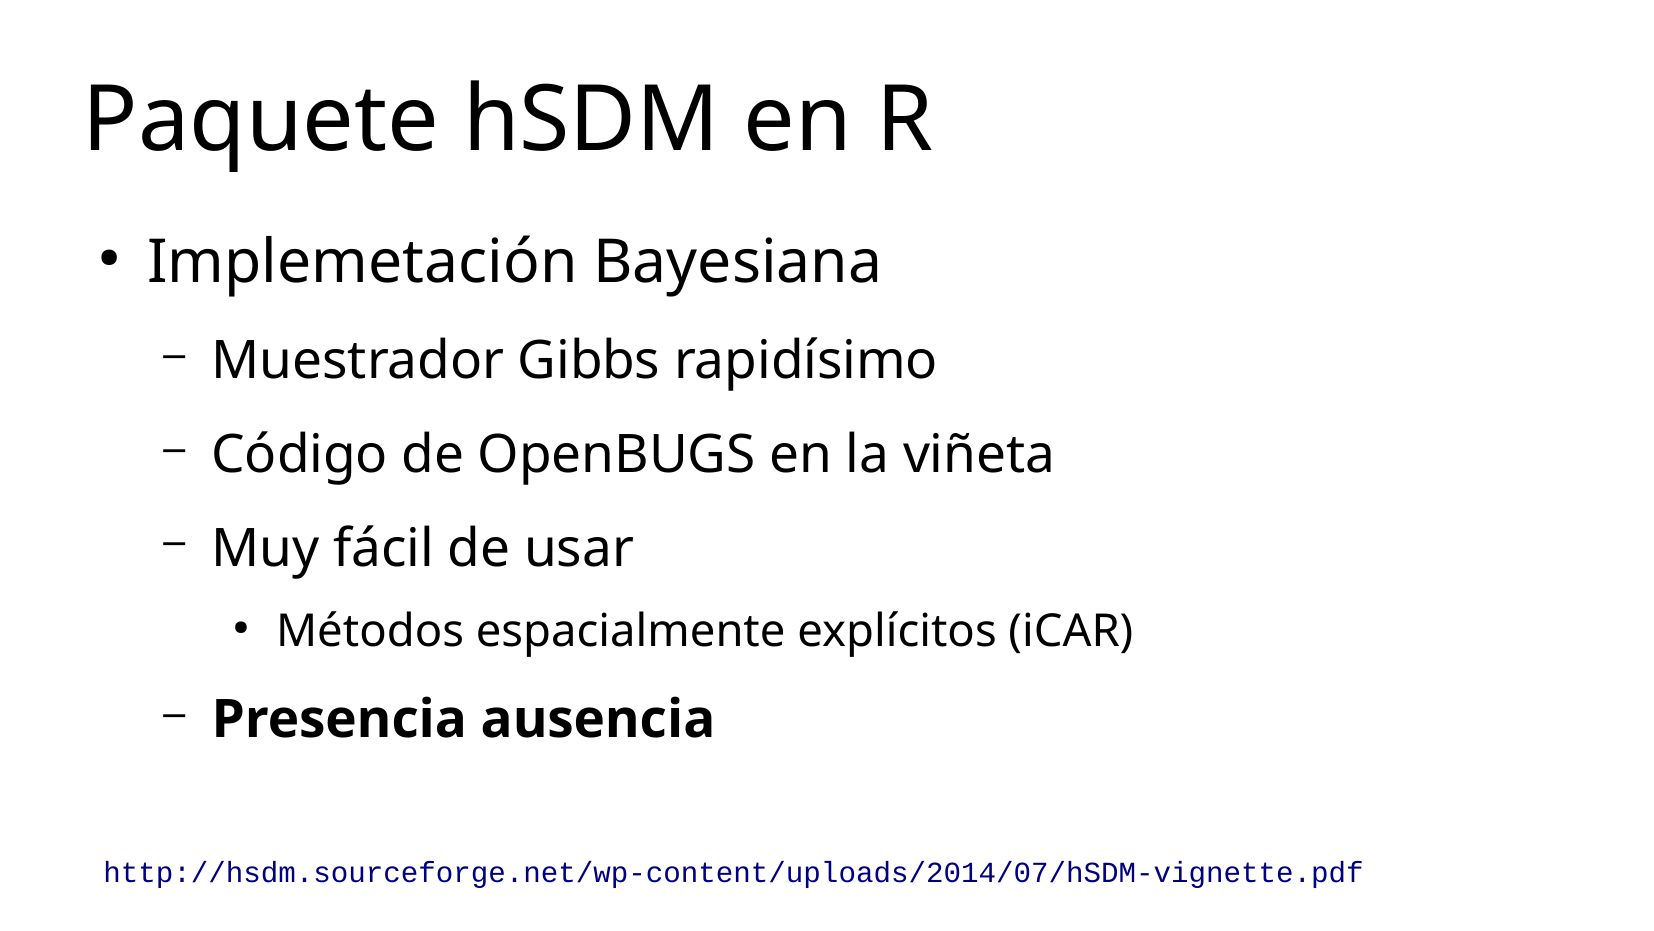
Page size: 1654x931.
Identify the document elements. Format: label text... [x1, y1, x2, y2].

list Implemetación Bayesiana Muestrador Gibbs rapidísimo Código de OpenBUGS en la viñeta Muy fácil de usar Métodos espacialmente explícitos (iCAR) Presencia ausencia [82, 217, 1571, 758]
title Paquete hSDM en R [82, 37, 1571, 193]
text_box http://hsdm.sourceforge.net/wp-content/uploads/2014/07/hSDM-vignette.pdf [88, 850, 1379, 899]
